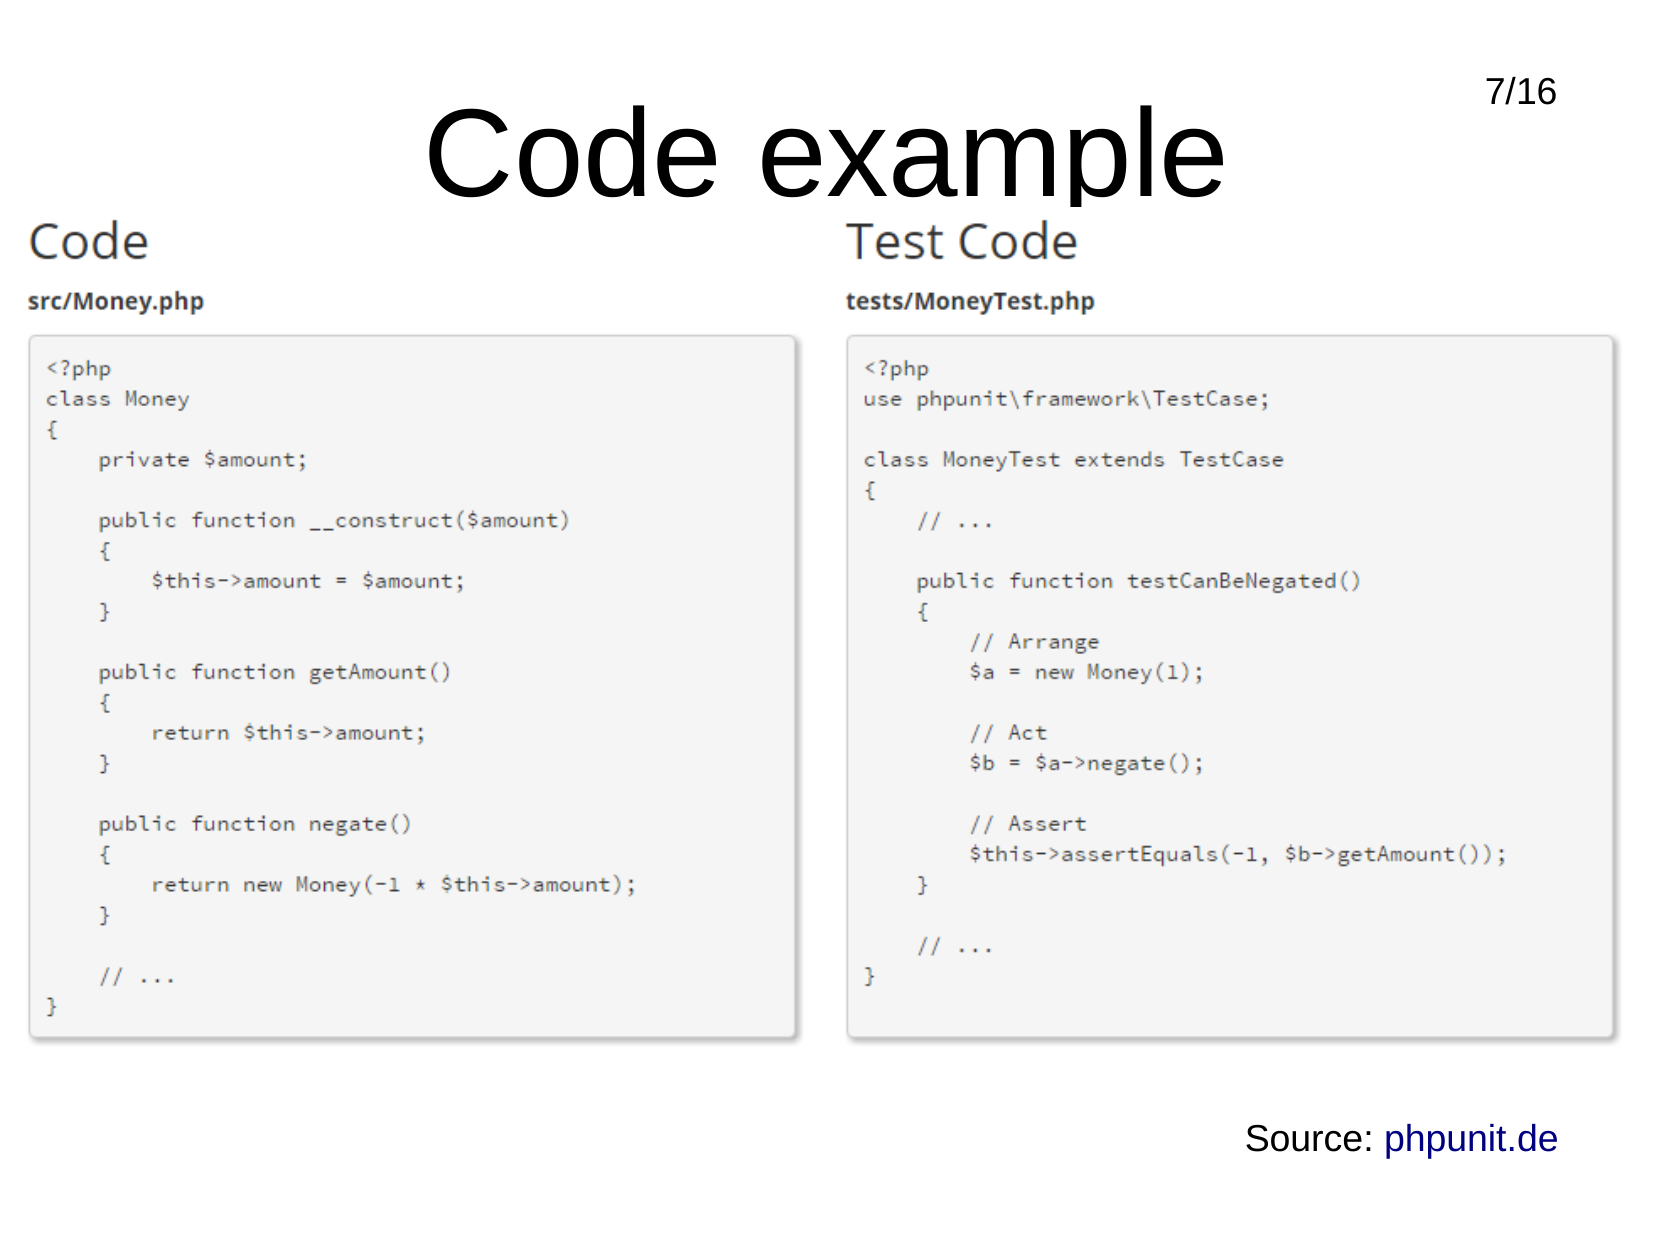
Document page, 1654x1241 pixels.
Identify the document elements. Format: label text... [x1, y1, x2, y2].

text_box Source: phpunit.de [1230, 1110, 1591, 1171]
text_box <number>/16 [1470, 63, 1606, 162]
title Code example [82, 49, 1571, 207]
picture [12, 207, 1636, 1052]
